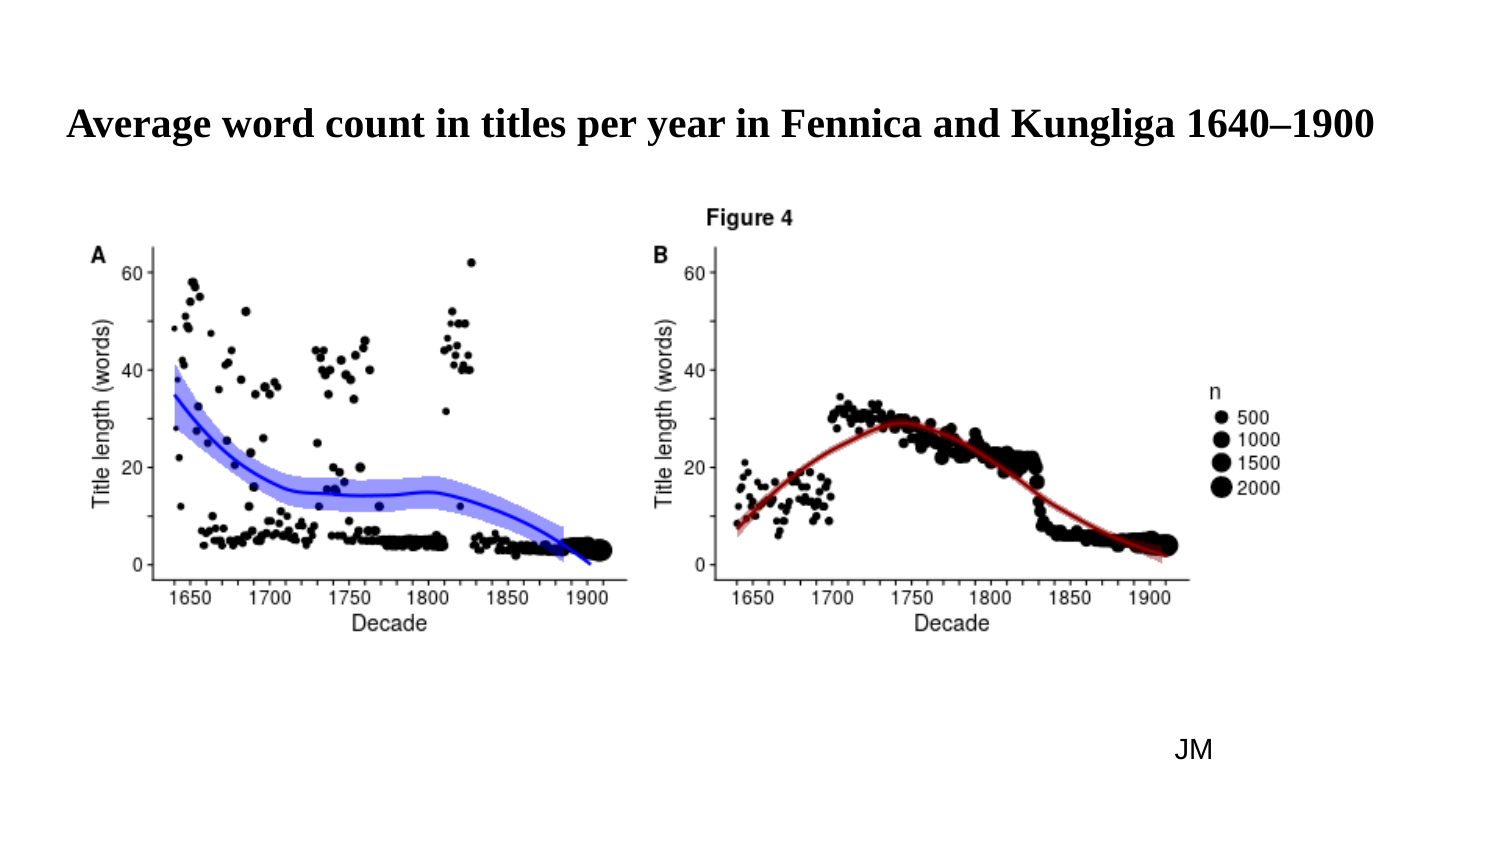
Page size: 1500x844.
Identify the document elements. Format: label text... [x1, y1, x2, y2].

picture [75, 196, 1425, 647]
text_box JM [1159, 715, 1285, 780]
title Average word count in titles per year in Fennica and Kungliga 1640–1900 [51, 72, 1449, 167]
